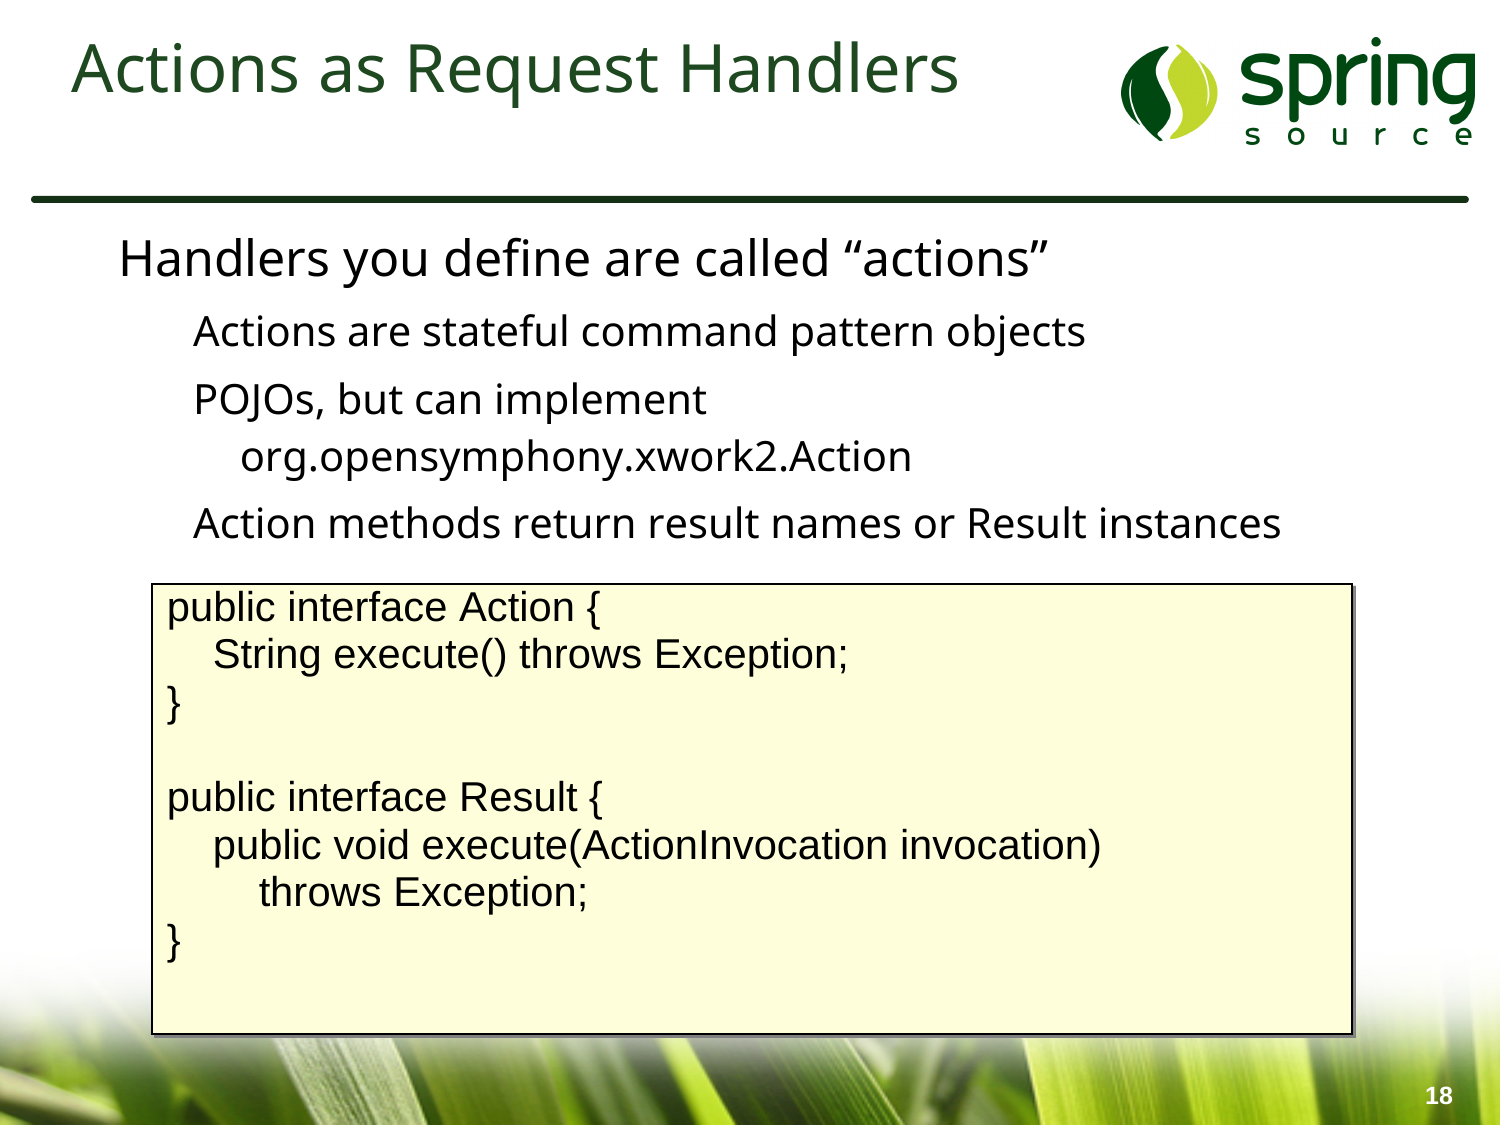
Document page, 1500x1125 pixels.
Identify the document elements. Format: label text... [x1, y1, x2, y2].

list Handlers you define are called “actions” Actions are stateful command pattern objects POJOs, but can implement org.opensymphony.xwork2.Action Action methods return result names or Result instances [103, 215, 1394, 879]
picture [0, 944, 1500, 1125]
text_box public interface Action { String execute() throws Exception; } public interface Result { public void execute(ActionInvocation invocation) throws Exception; } [152, 584, 1353, 1035]
picture [1121, 37, 1475, 145]
title Actions as Request Handlers [56, 13, 1089, 176]
